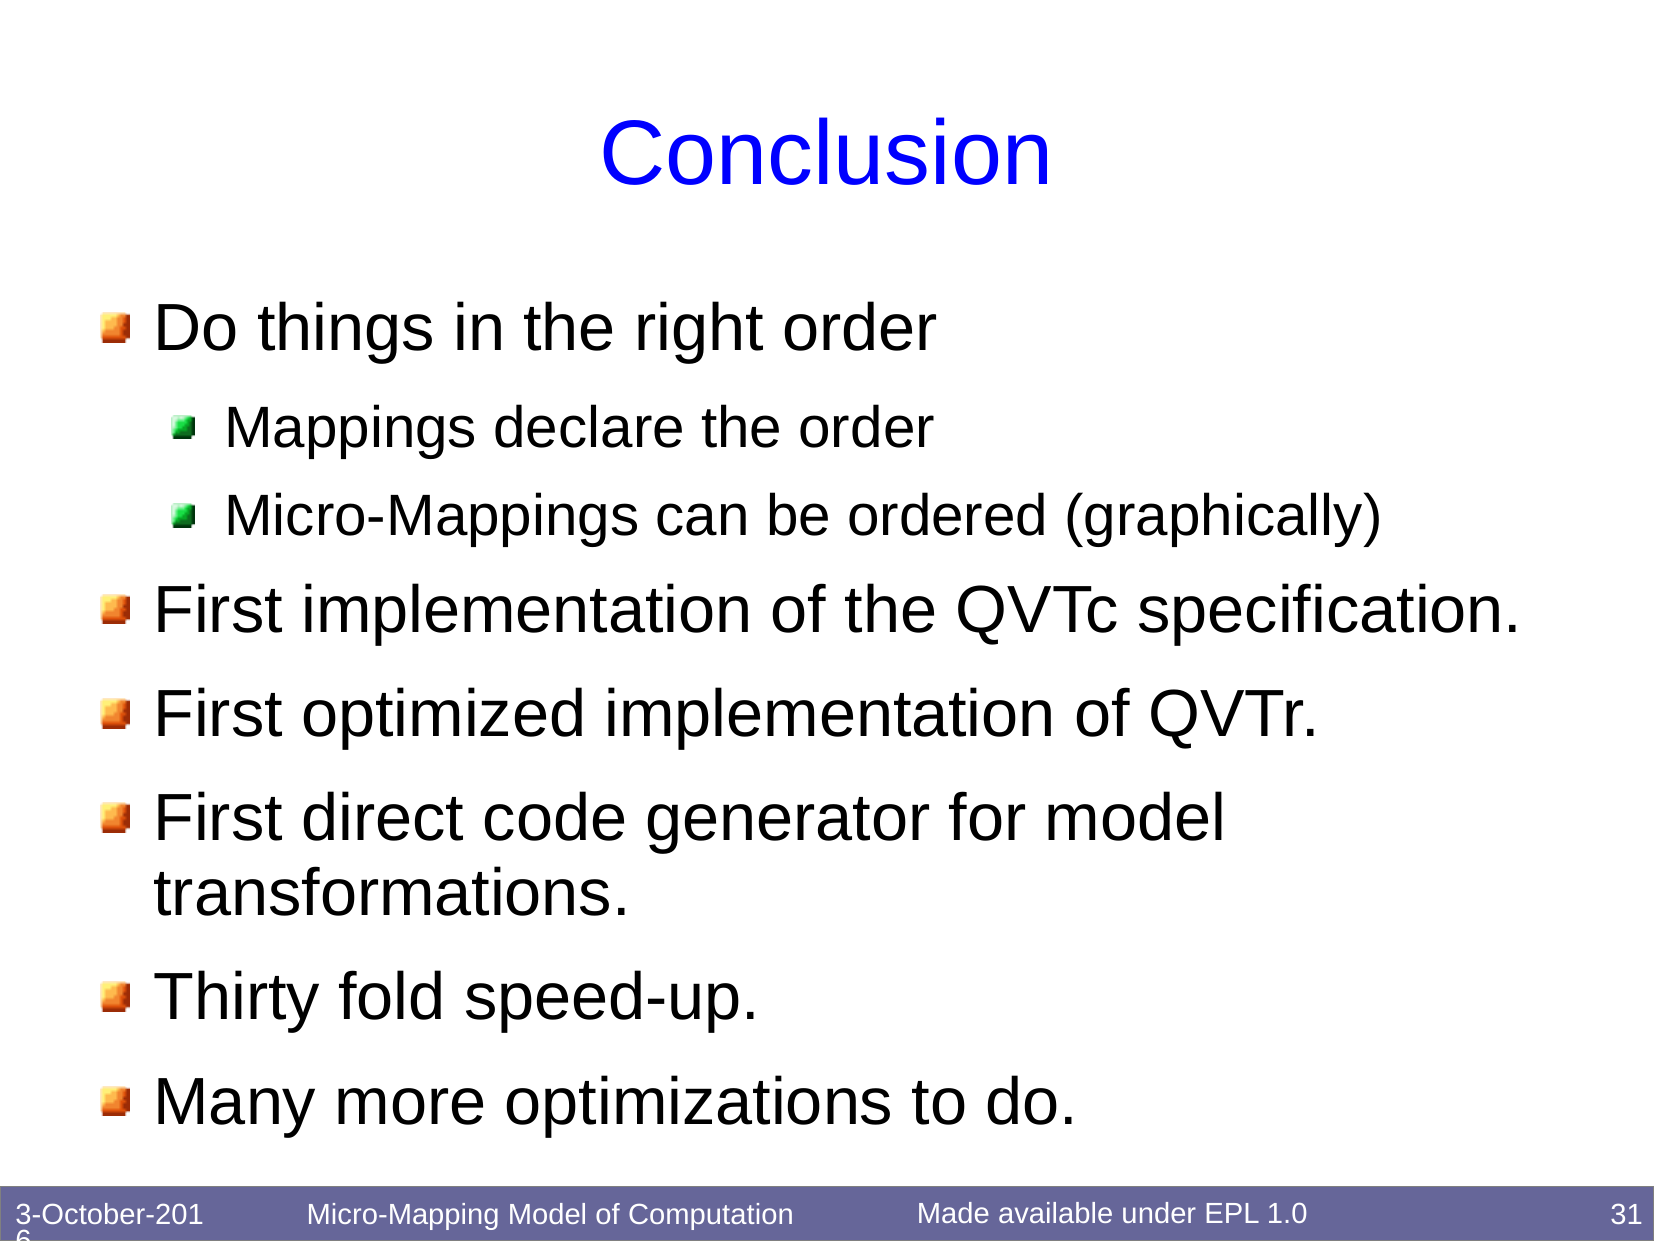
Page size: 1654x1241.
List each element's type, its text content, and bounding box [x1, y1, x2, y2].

list Do things in the right order Mappings declare the order Micro-Mappings can be ordered (graphically) First implementation of the QVTc specification. First optimized implementation of QVTr. First direct code generator for model transformations. Thirty fold speed-up. Many more optimizations to do. [82, 290, 1571, 1139]
title Conclusion [82, 49, 1571, 257]
